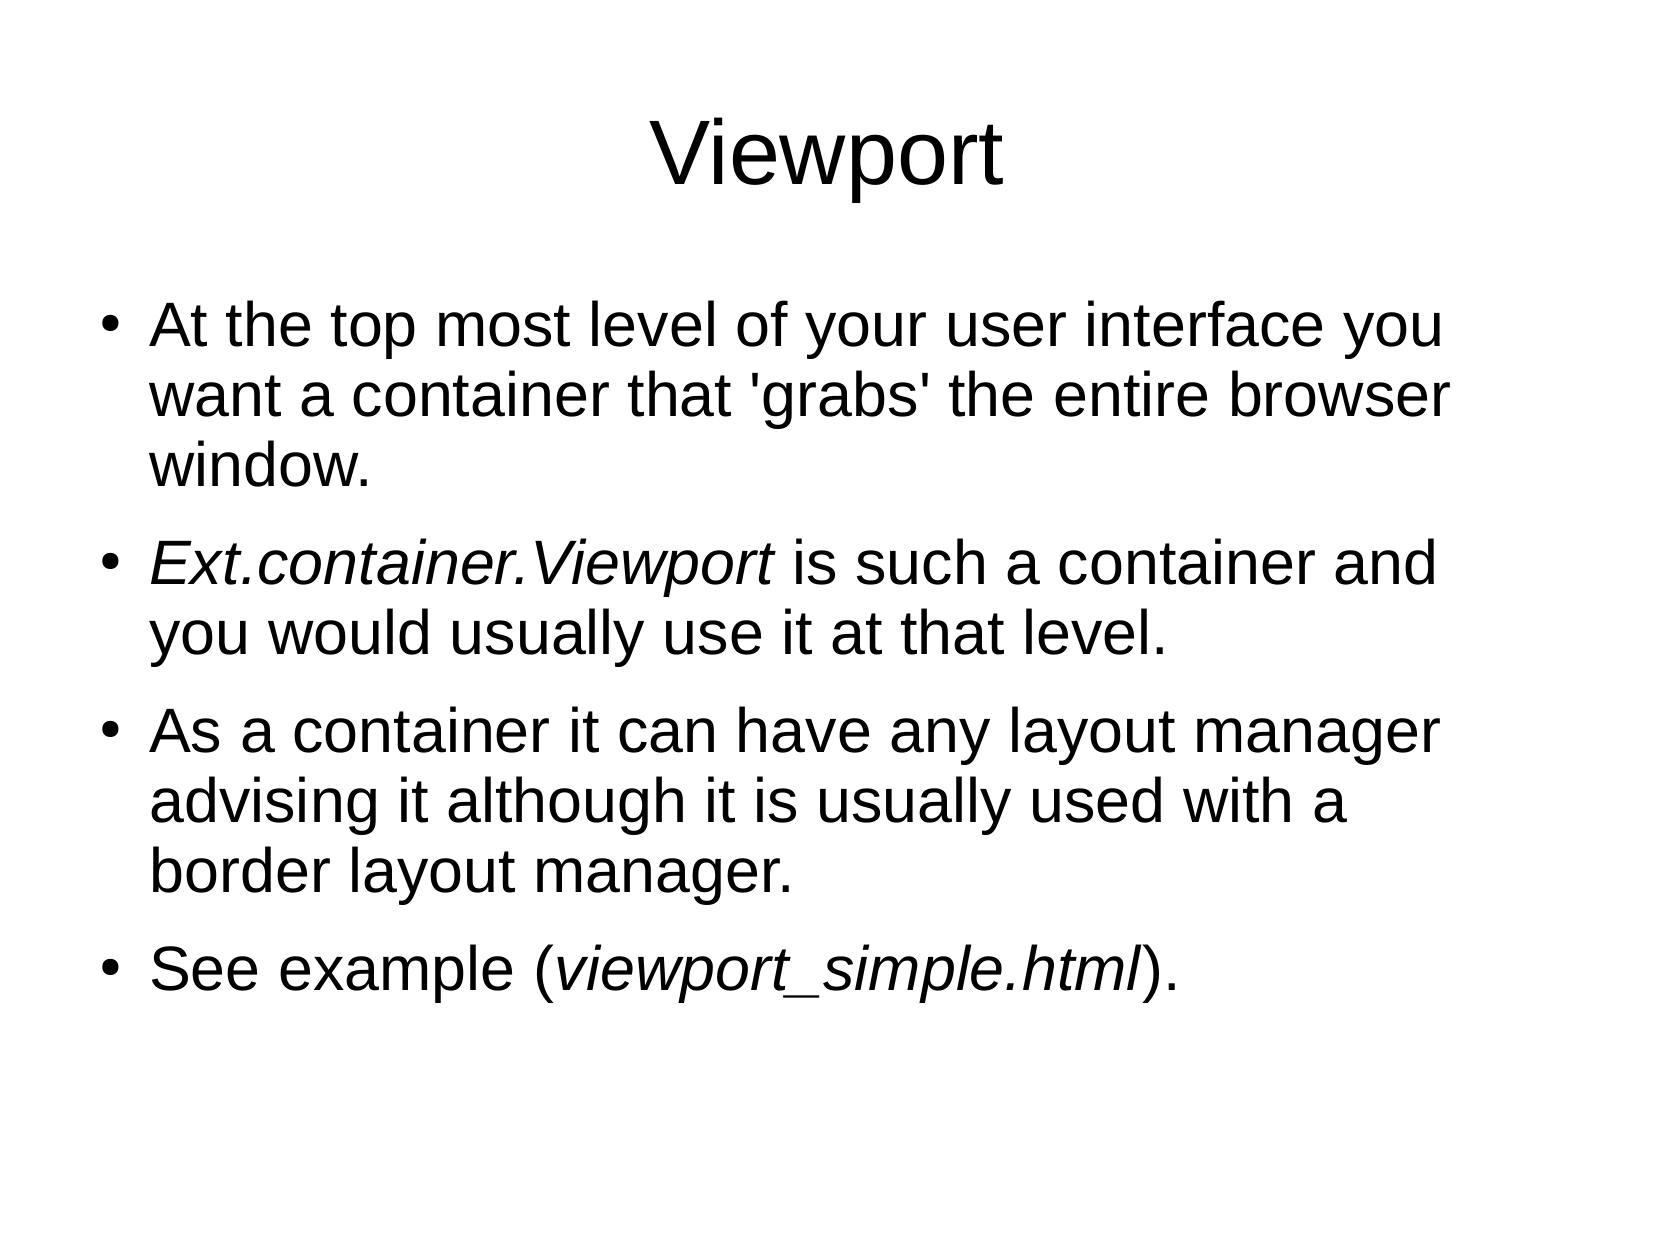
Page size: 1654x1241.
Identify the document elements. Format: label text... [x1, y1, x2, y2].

title Viewport [82, 49, 1571, 257]
list At the top most level of your user interface you want a container that 'grabs' the entire browser window. Ext.container.Viewport is such a container and you would usually use it at that level. As a container it can have any layout manager advising it although it is usually used with a border layout manager. See example (viewport_simple.html). [82, 290, 1538, 1010]
